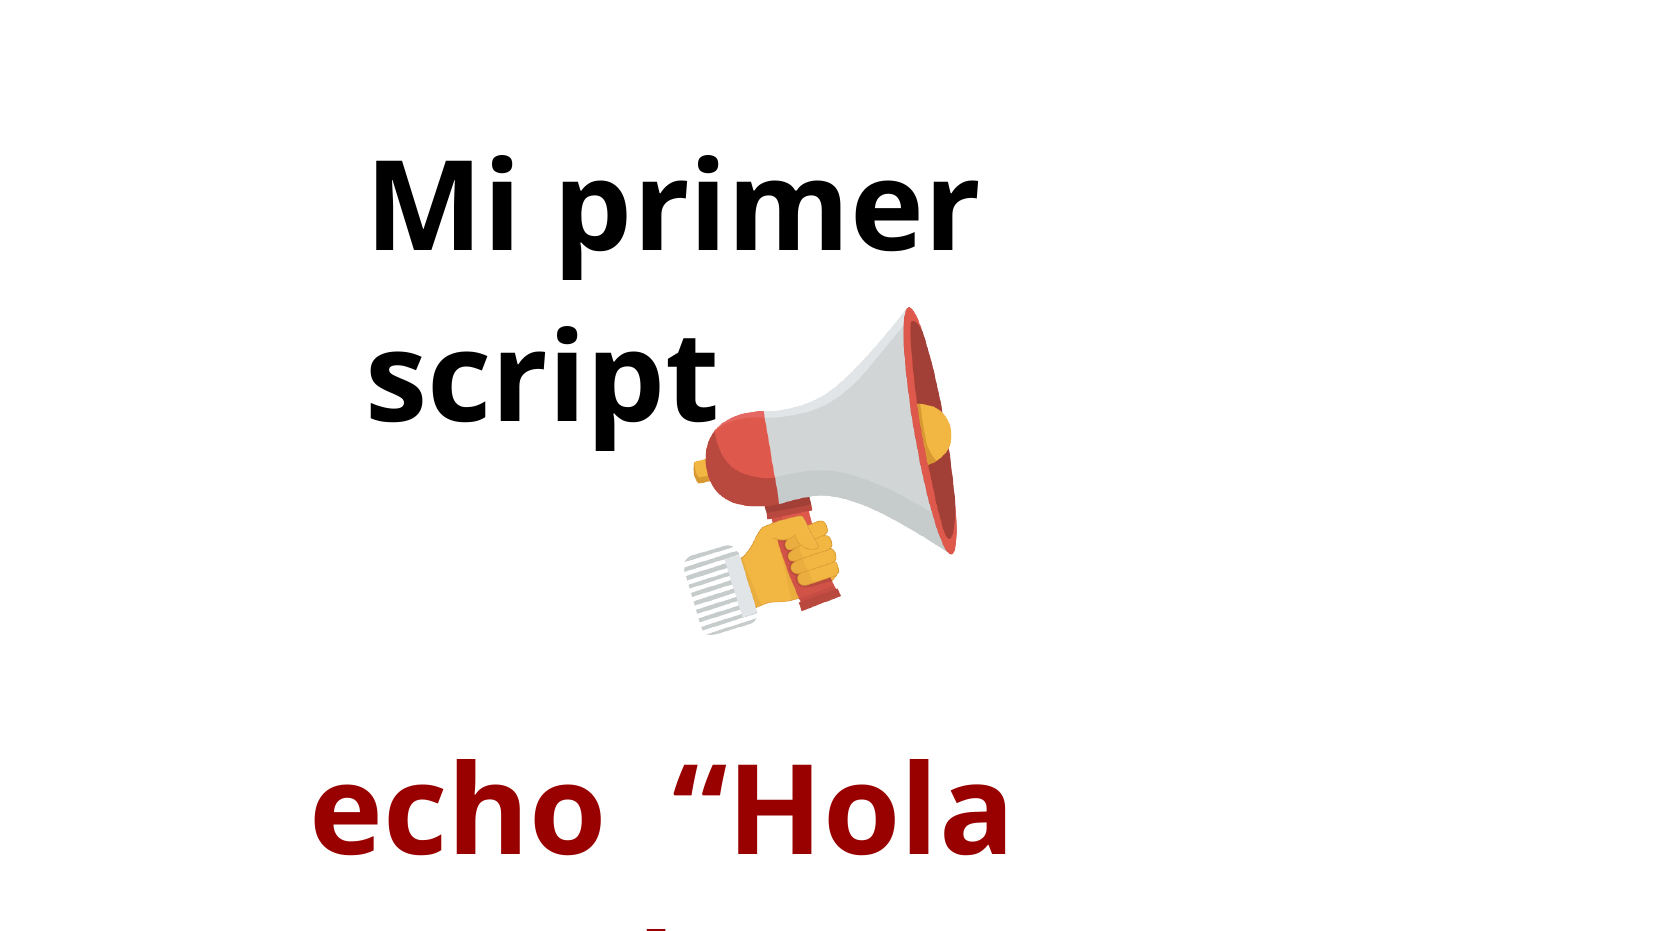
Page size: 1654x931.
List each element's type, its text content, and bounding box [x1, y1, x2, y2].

picture [656, 307, 984, 635]
text_box Mi primer script [350, 109, 1303, 254]
text_box echo “Hola mundo!” [294, 713, 1454, 854]
